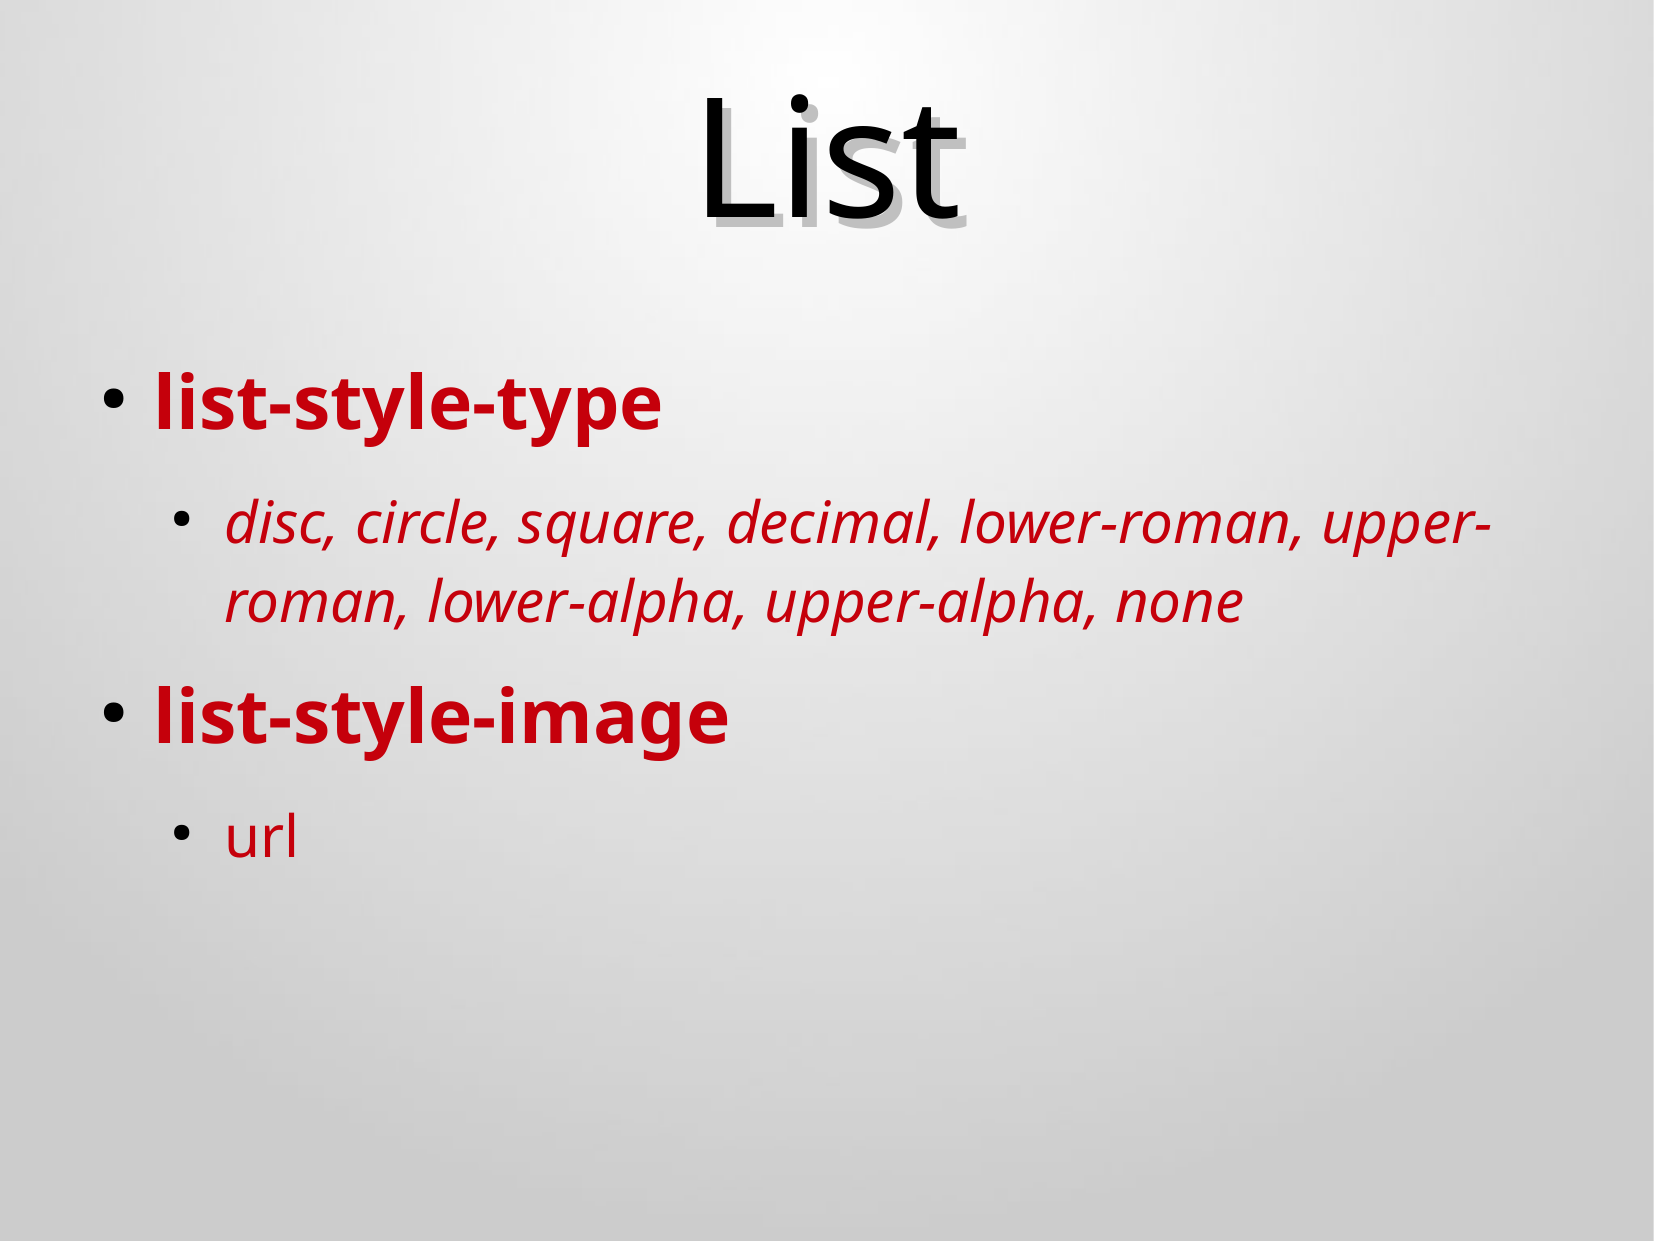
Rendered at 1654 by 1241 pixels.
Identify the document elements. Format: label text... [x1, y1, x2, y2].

picture [0, 0, 1654, 1241]
title List [82, 49, 1571, 257]
list list-style-type disc, circle, square, decimal, lower-roman, upper-roman, lower-alpha, upper-alpha, none list-style-image url [82, 349, 1571, 1168]
